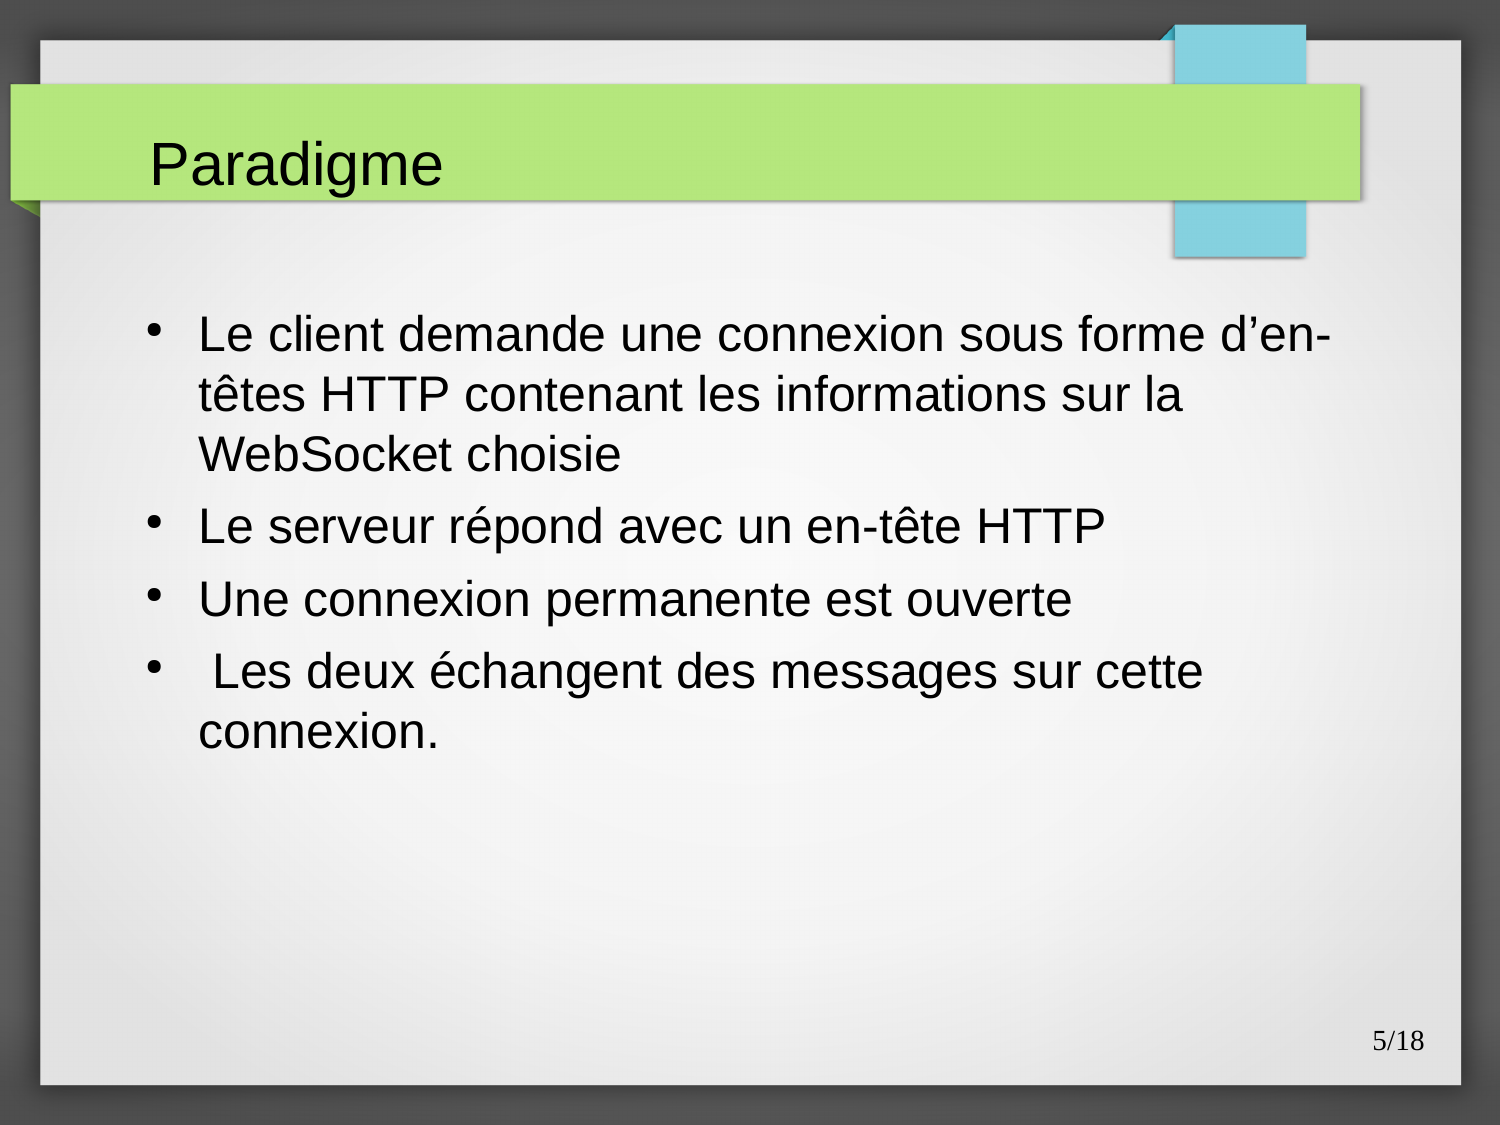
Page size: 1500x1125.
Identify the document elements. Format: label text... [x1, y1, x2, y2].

picture [0, 0, 1500, 1125]
list Le client demande une connexion sous forme d’en-têtes HTTP contenant les informations sur la WebSocket choisie Le serveur répond avec un en-tête HTTP Une connexion permanente est ouverte Les deux échangent des messages sur cette connexion. [112, 293, 1388, 966]
title Paradigme [112, 65, 1388, 257]
